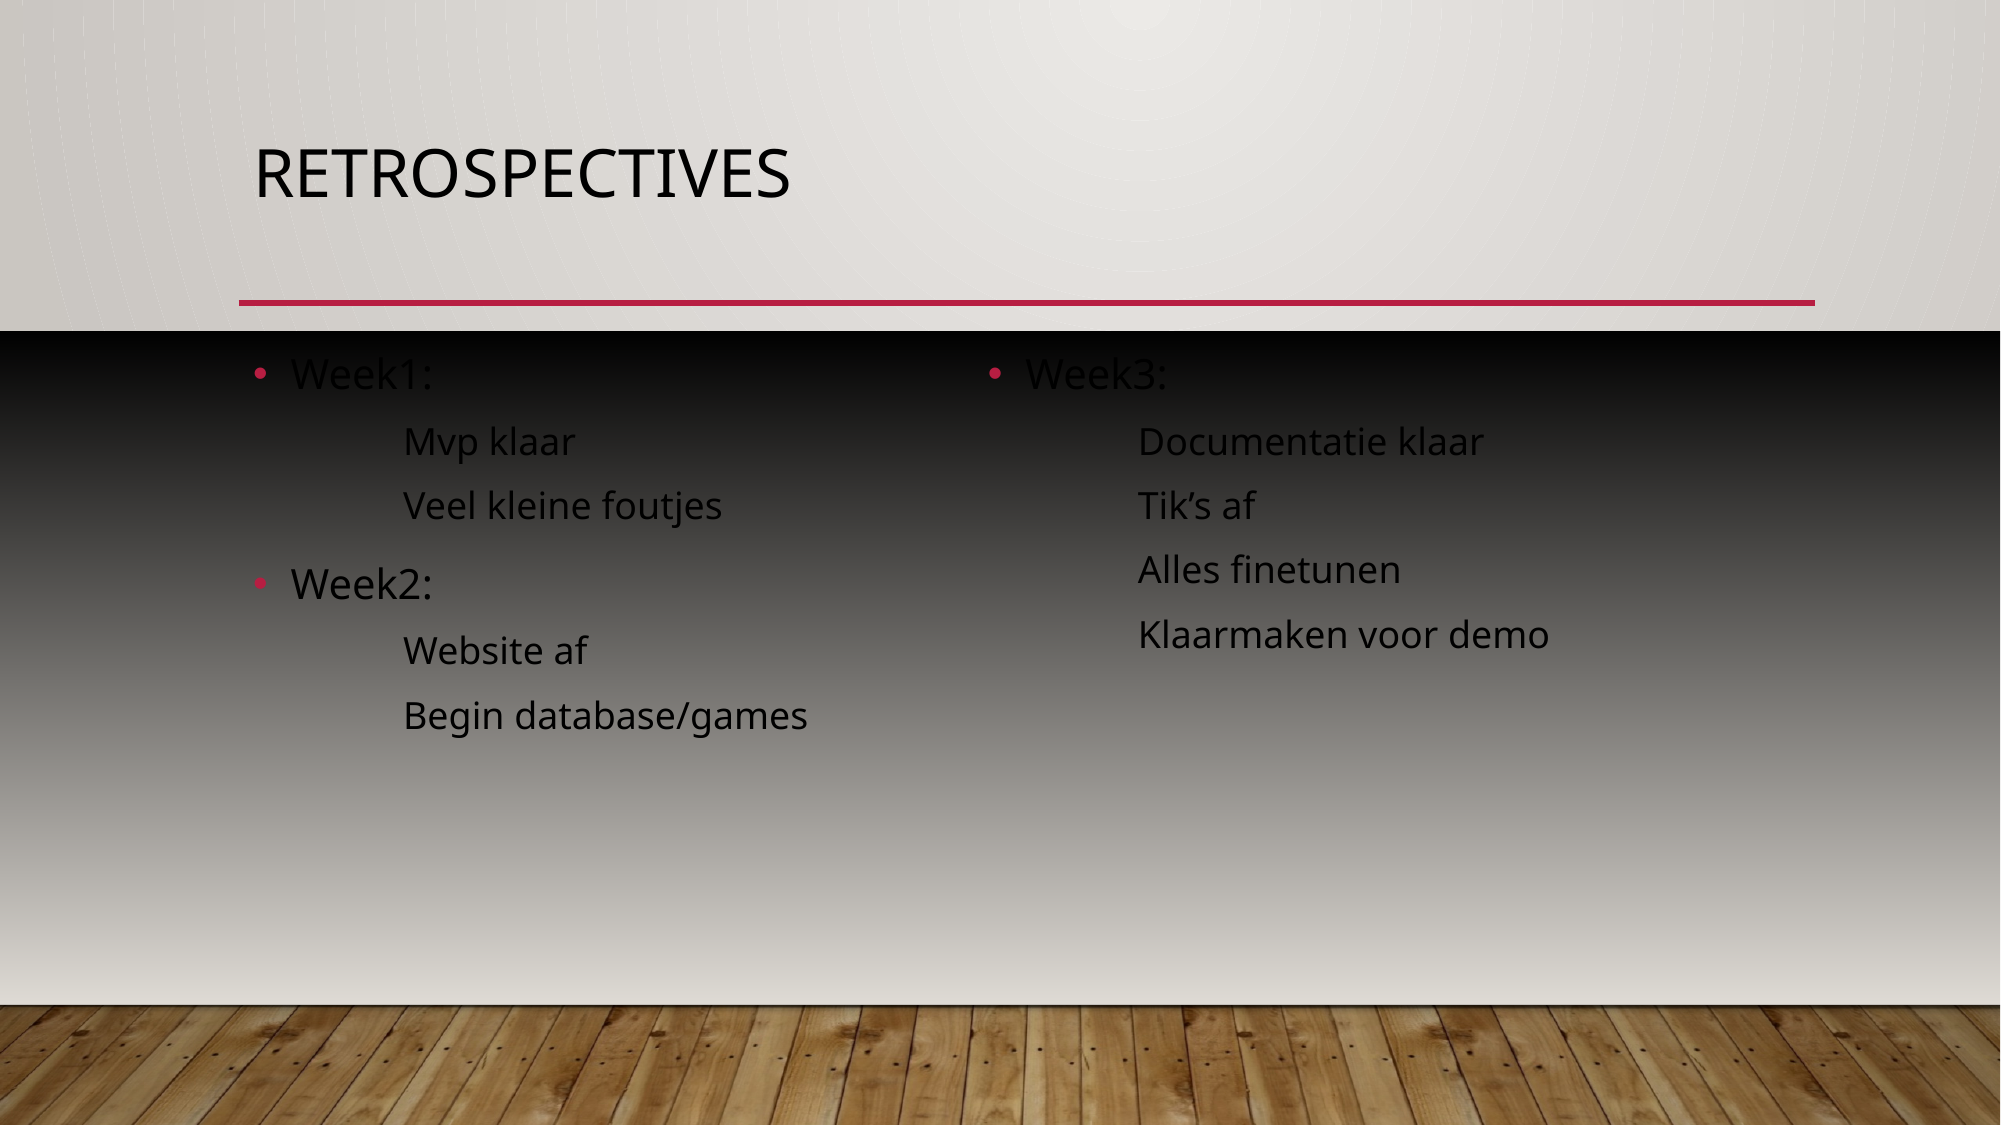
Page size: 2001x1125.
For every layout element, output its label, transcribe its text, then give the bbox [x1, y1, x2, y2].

list Week1: Mvp klaar Veel kleine foutjes Week2: Website af Begin database/games [238, 330, 904, 897]
title retrospectives [238, 131, 1814, 305]
text_box Week3: Documentatie klaar Tik’s af Alles finetunen Klaarmaken voor demo [972, 330, 1638, 897]
